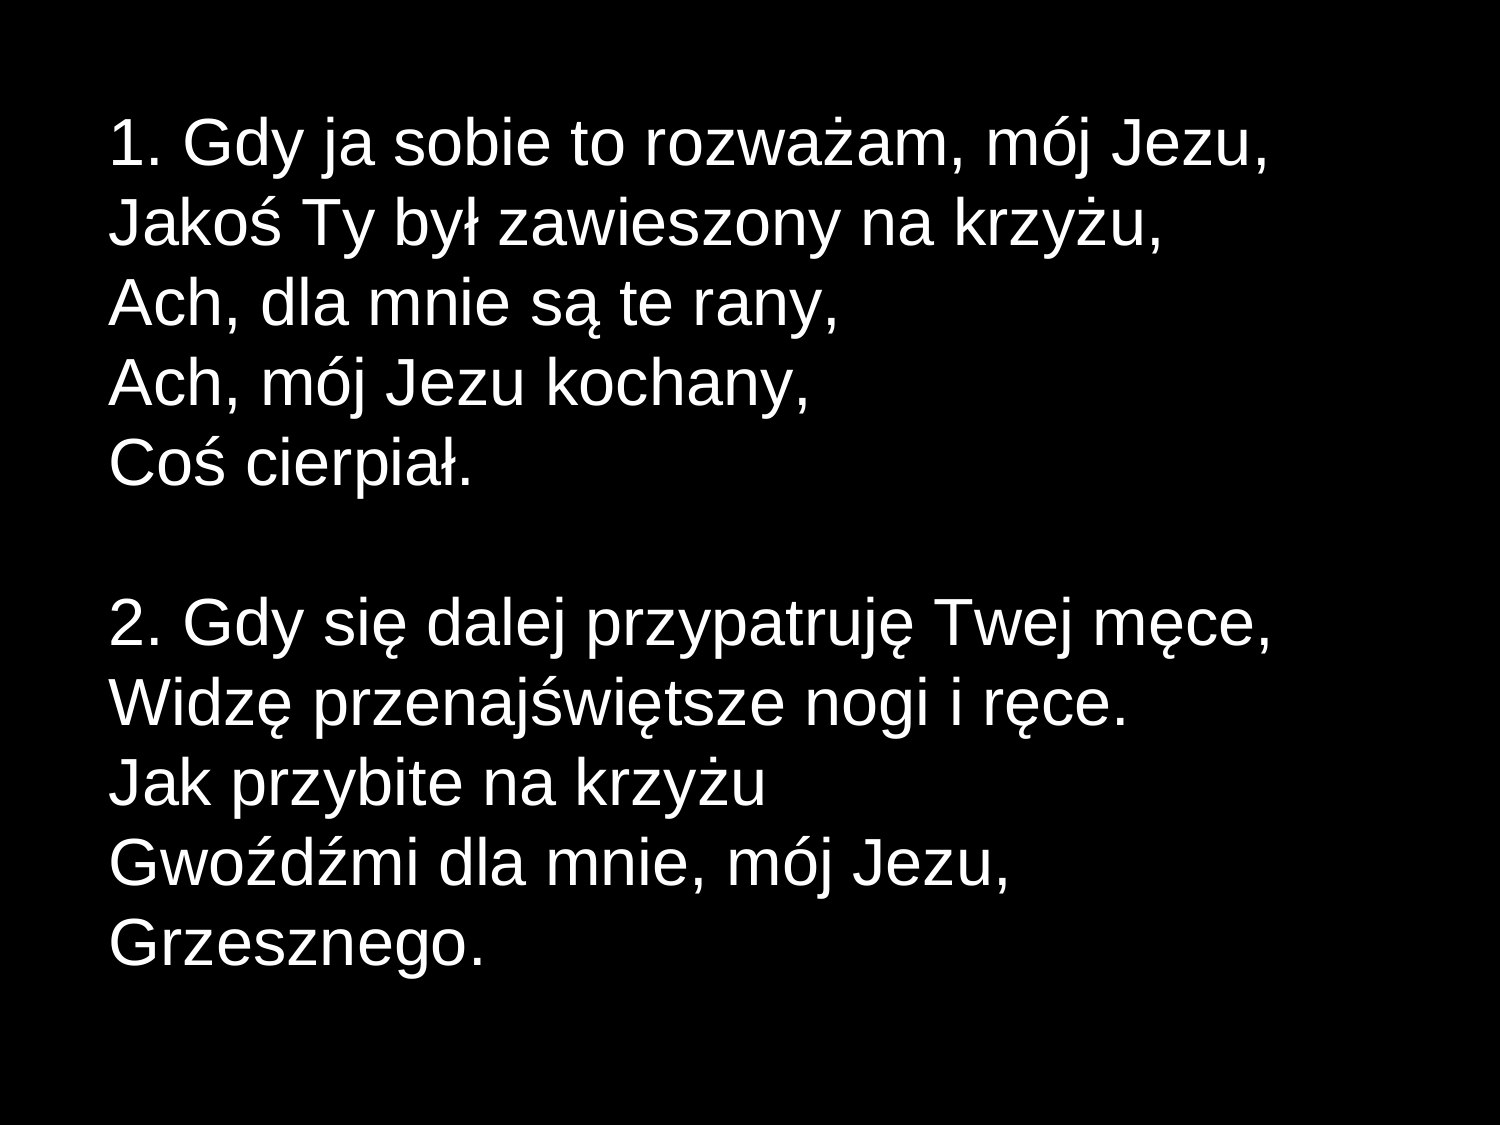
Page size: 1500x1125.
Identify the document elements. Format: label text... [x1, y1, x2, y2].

text_box 1. Gdy ja sobie to rozważam, mój Jezu, Jakoś Ty był zawieszony na krzyżu, Ach, dla mnie są te rany, Ach, mój Jezu kochany, Coś cierpiał. 2. Gdy się dalej przypatruję Twej męce, Widzę przenajświętsze nogi i ręce. Jak przybite na krzyżu Gwoźdźmi dla mnie, mój Jezu, Grzesznego. [93, 91, 1465, 987]
